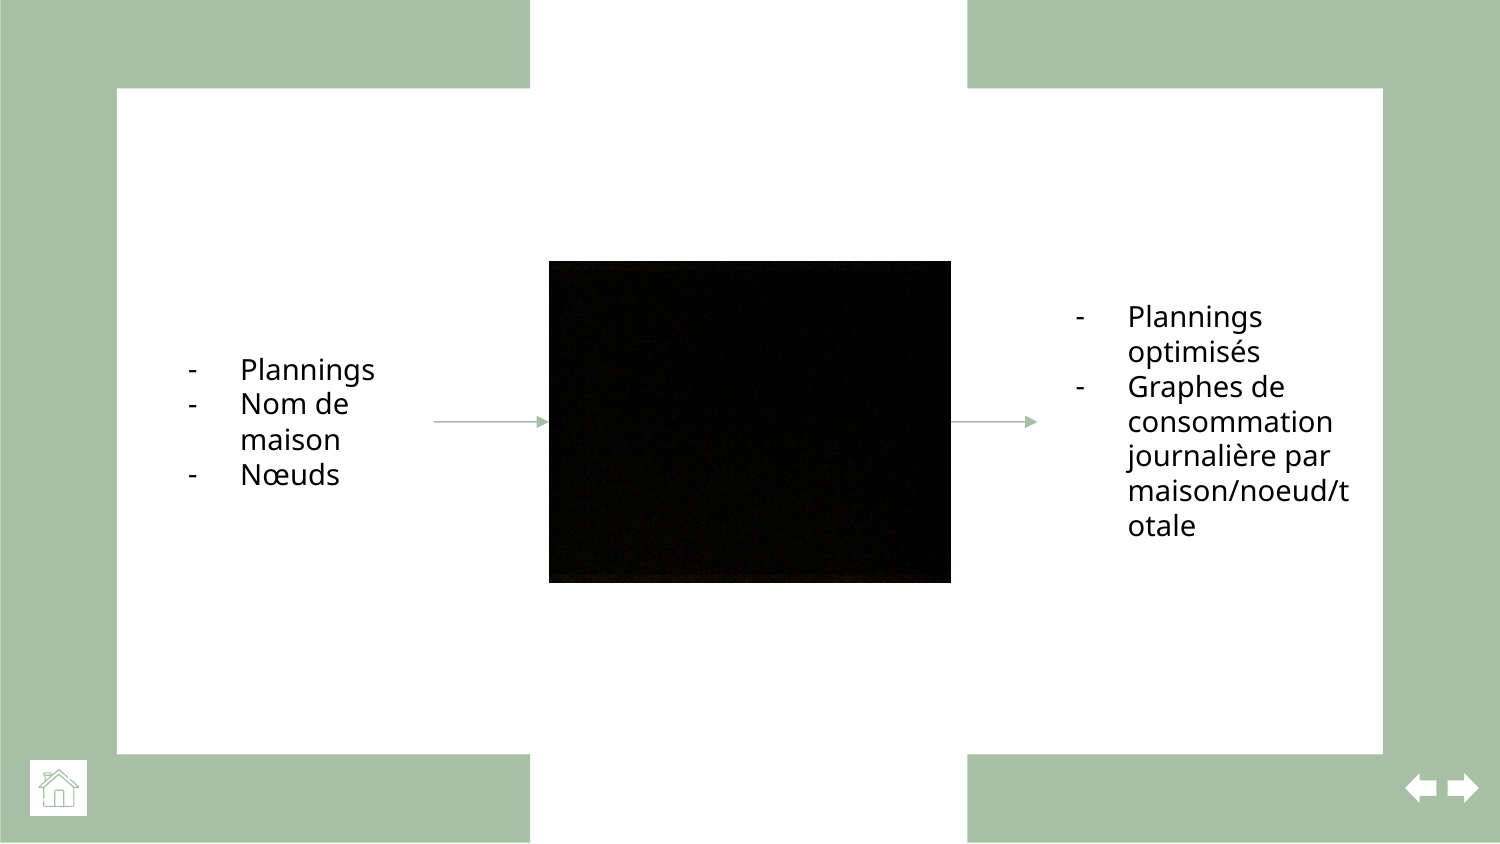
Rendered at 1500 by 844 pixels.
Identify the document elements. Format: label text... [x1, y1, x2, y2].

text_box [1446, 770, 1481, 806]
text_box [1403, 771, 1438, 806]
picture [549, 261, 951, 583]
text_box Plannings optimisés Graphes de consommation journalière par maison/noeud/totale [1037, 282, 1372, 558]
text_box Plannings Nom de maison Nœuds [150, 335, 409, 506]
text_box [29, 758, 88, 818]
